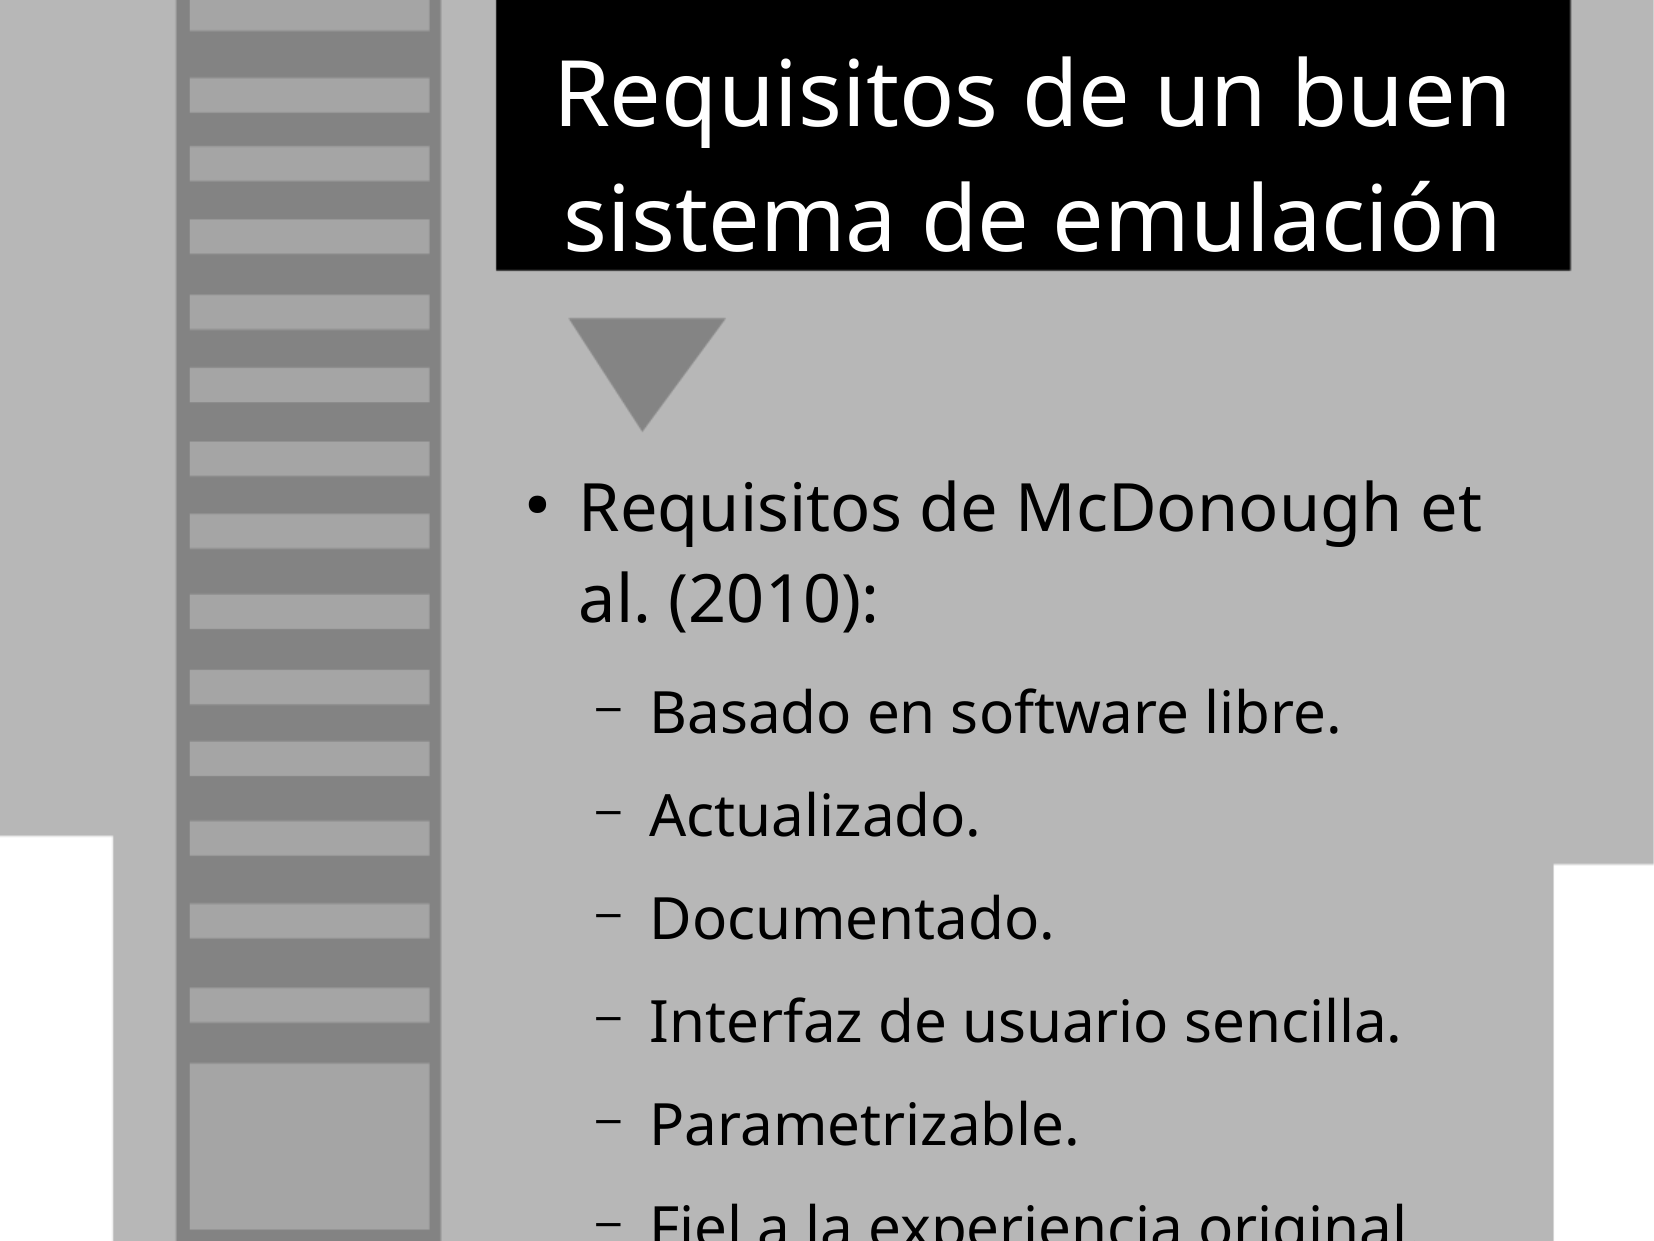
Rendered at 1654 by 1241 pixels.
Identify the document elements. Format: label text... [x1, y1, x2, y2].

picture [0, 0, 1654, 1241]
title Requisitos de un buen sistema de emulación [496, 42, 1571, 264]
list Requisitos de McDonough et al. (2010): Basado en software libre. Actualizado. Documentado. Interfaz de usuario sencilla. Parametrizable. Fiel a la experiencia original. [507, 460, 1571, 1241]
